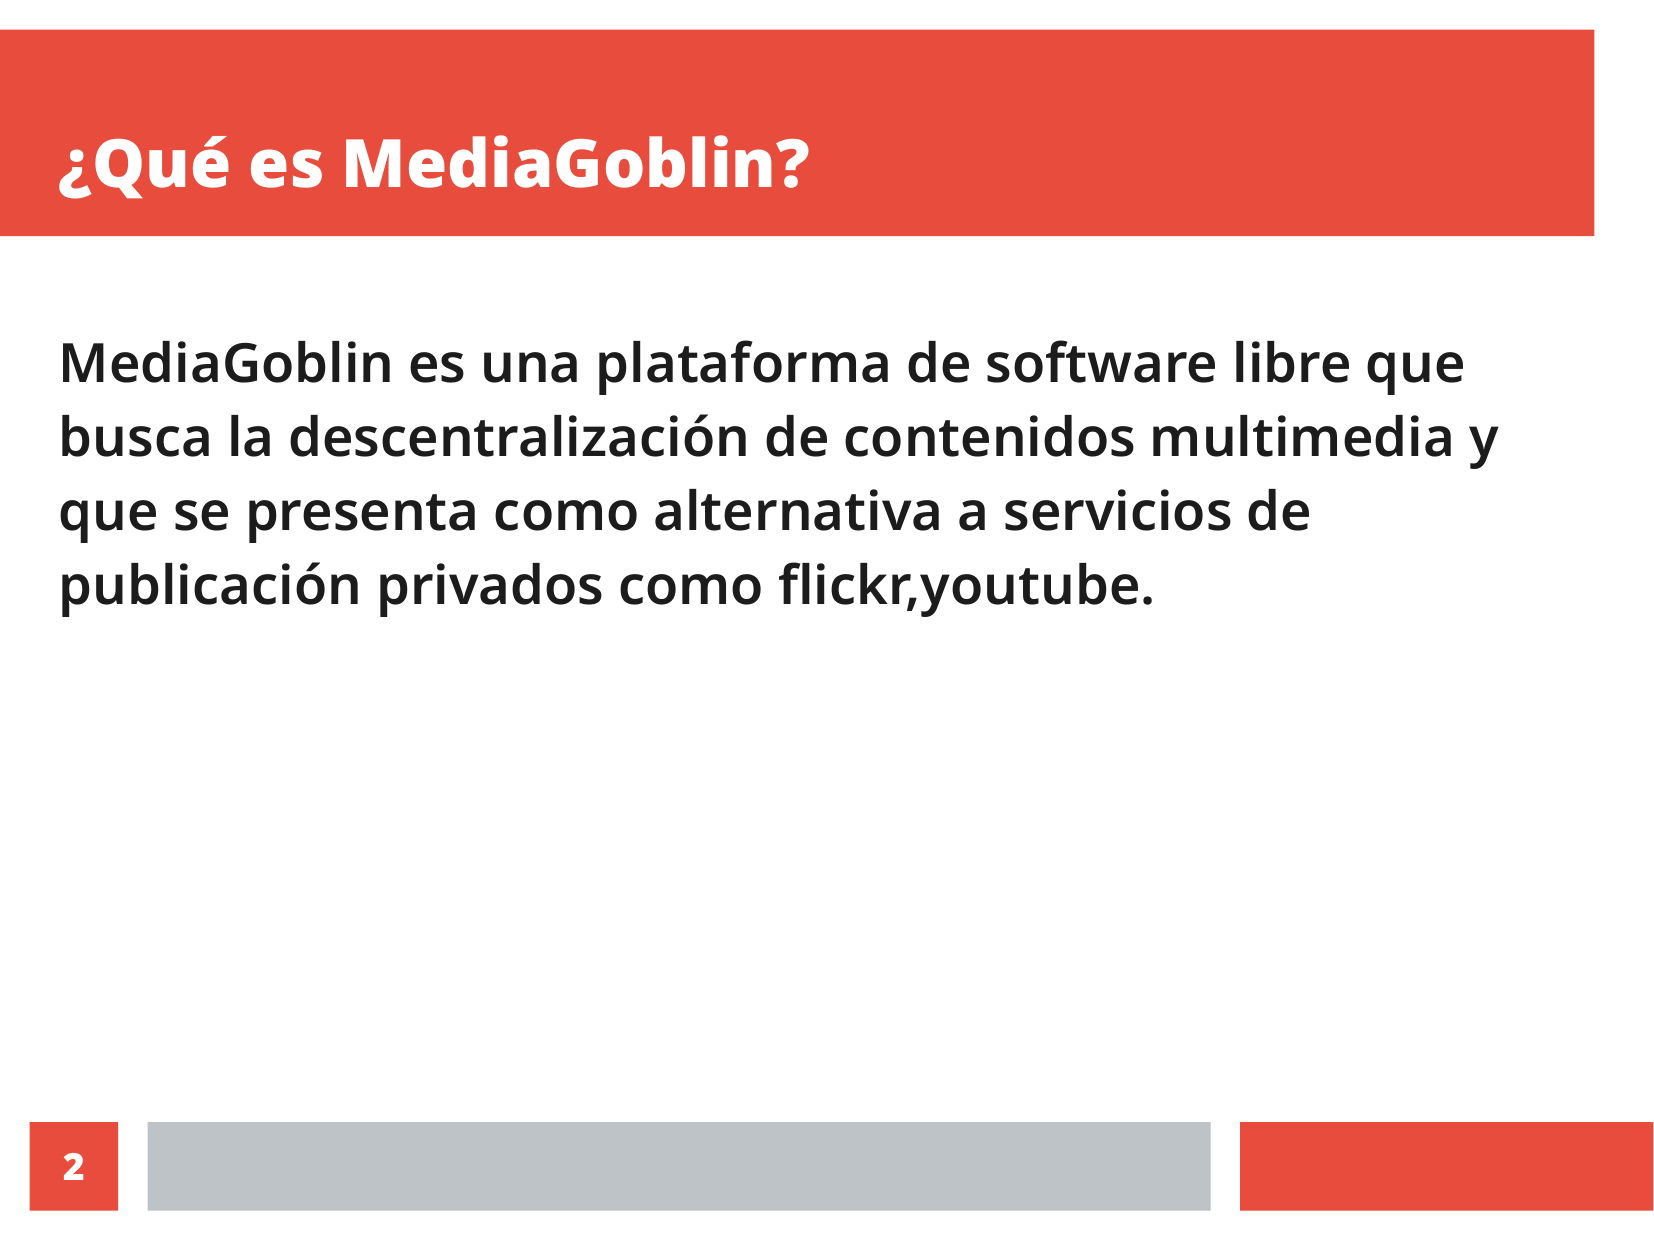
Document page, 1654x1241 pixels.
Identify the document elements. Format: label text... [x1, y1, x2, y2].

list MediaGoblin es una plataforma de software libre que busca la descentralización de contenidos multimedia y que se presenta como alternativa a servicios de publicación privados como flickr,youtube. [59, 324, 1565, 1093]
title ¿Qué es MediaGoblin? [59, 59, 1595, 207]
